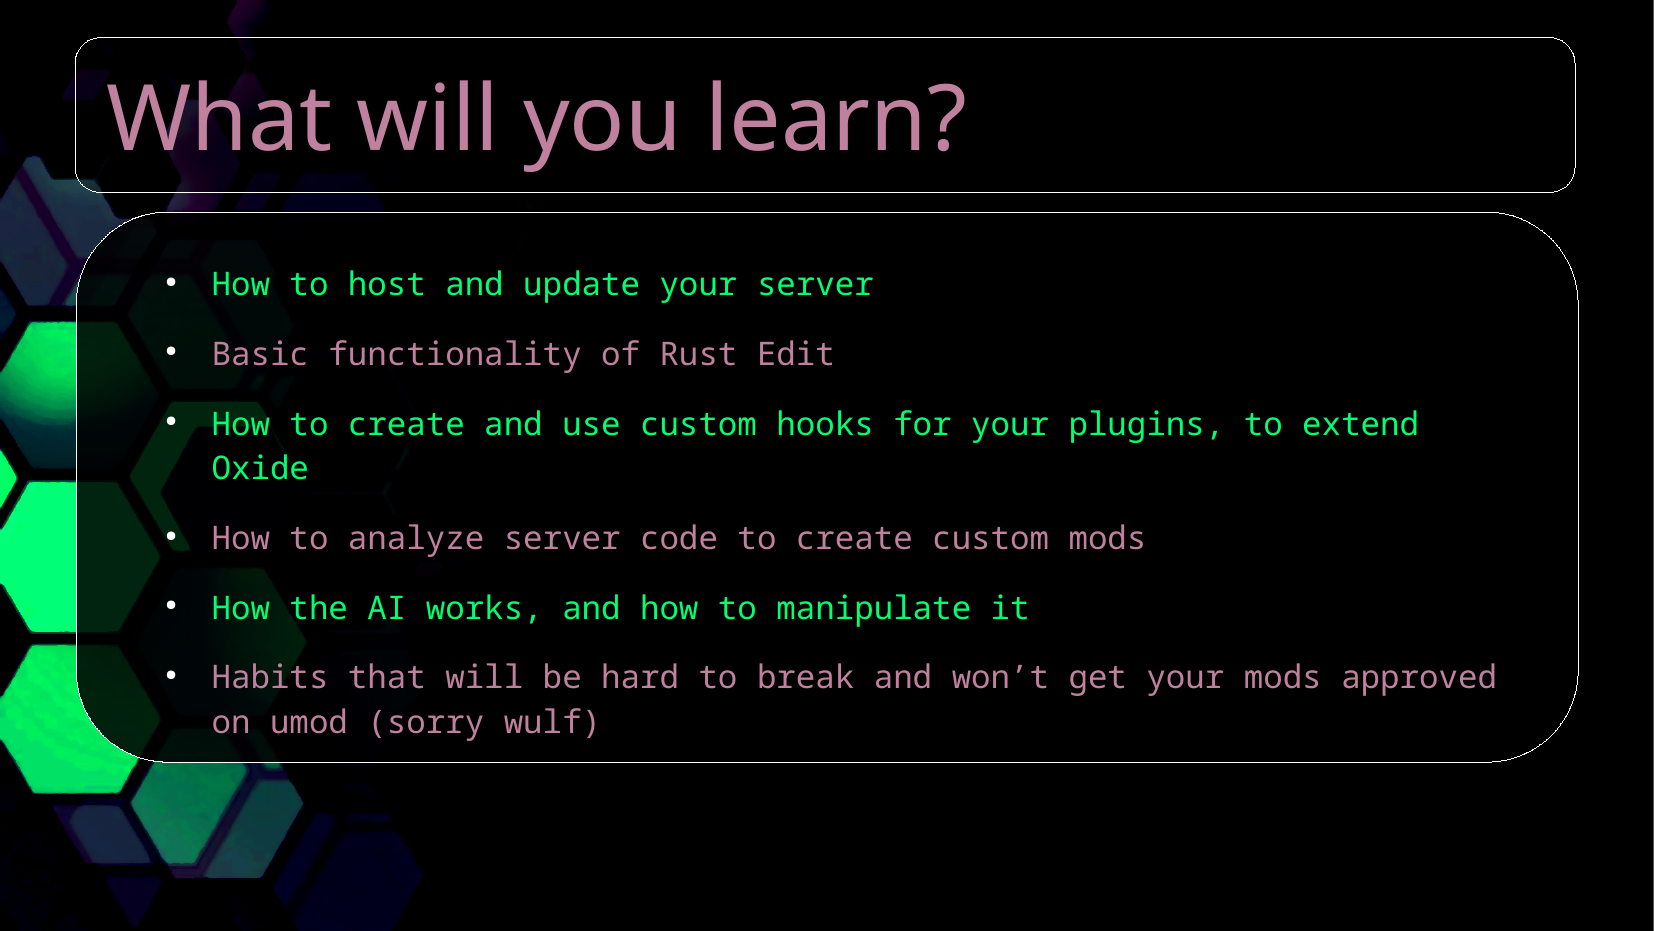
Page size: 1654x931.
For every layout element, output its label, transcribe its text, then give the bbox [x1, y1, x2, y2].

picture [0, 0, 1654, 931]
list How to host and update your server Basic functionality of Rust Edit How to create and use custom hooks for your plugins, to extend Oxide How to analyze server code to create custom mods How the AI works, and how to manipulate it Habits that will be hard to break and won’t get your mods approved on umod (sorry wulf) [150, 225, 1501, 751]
title What will you learn? [82, 37, 1571, 193]
